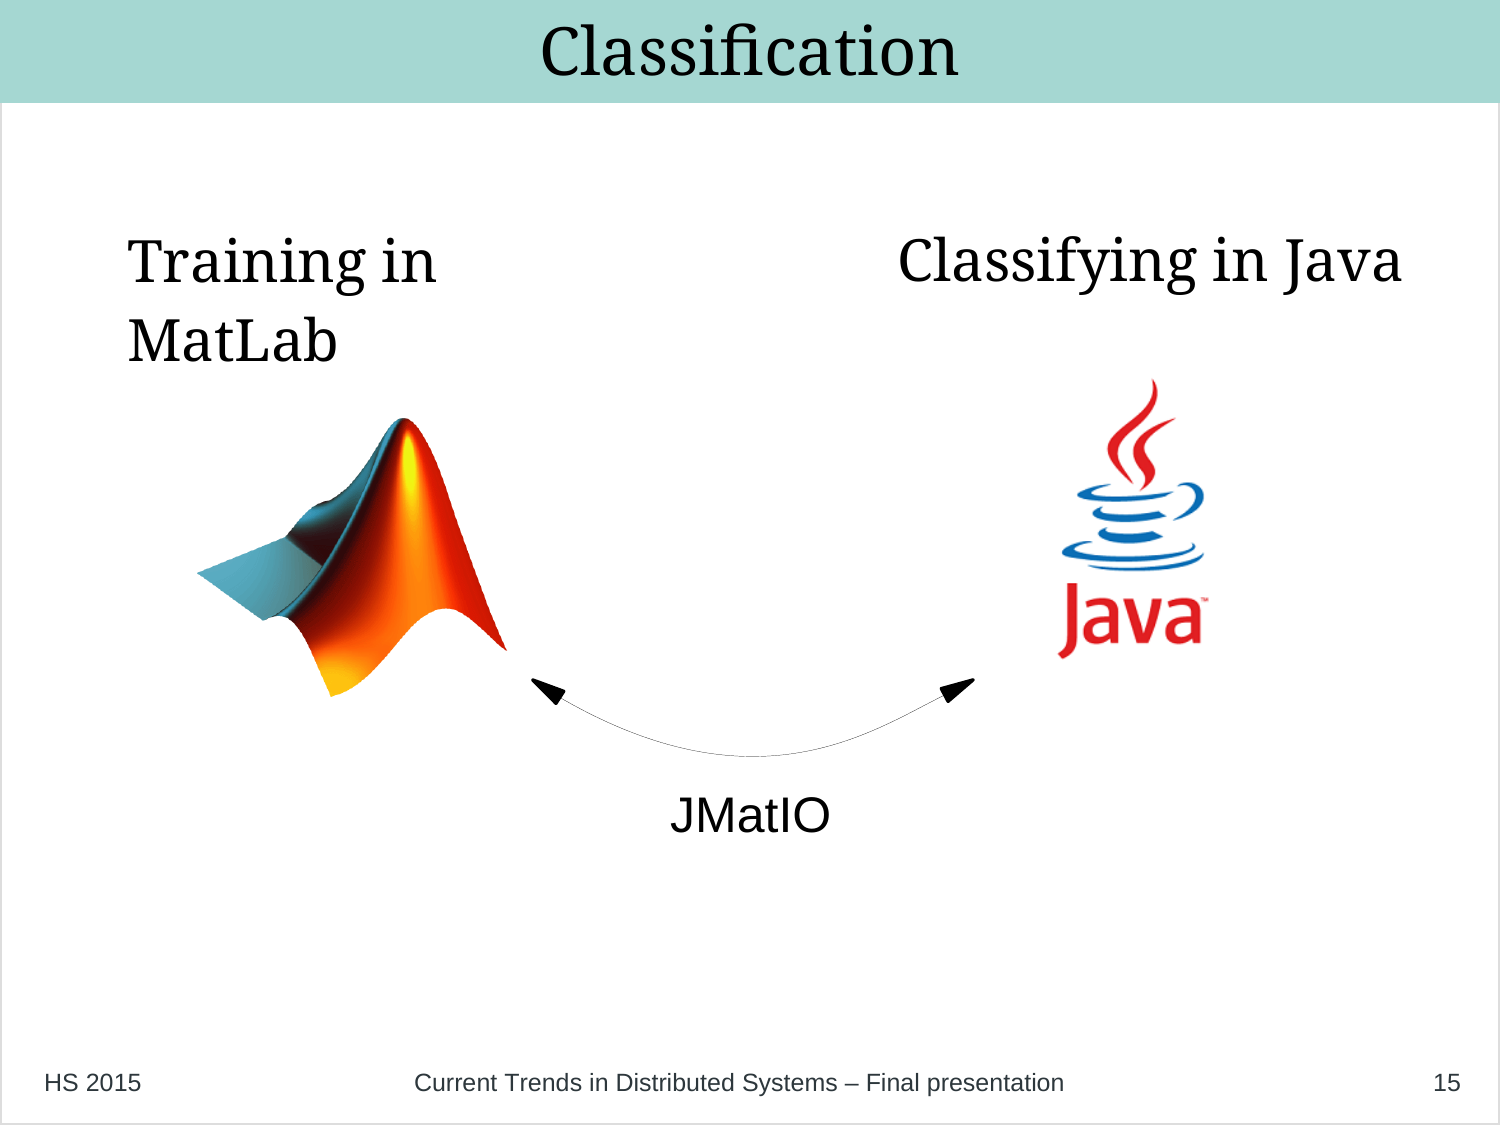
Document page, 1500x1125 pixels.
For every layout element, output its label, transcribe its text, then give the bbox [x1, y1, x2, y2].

text_box JMatIO [655, 775, 847, 851]
list Training in MatLab [55, 212, 650, 533]
text_box HS 2015 [29, 1058, 195, 1097]
picture [183, 404, 525, 703]
text_box <Nummer> [1375, 1058, 1477, 1097]
title Classification [0, 0, 1500, 100]
list Classifying in Java [826, 211, 1421, 419]
picture [968, 419, 1298, 684]
text_box Current Trends in Distributed Systems – Final presentation [300, 1058, 1201, 1107]
